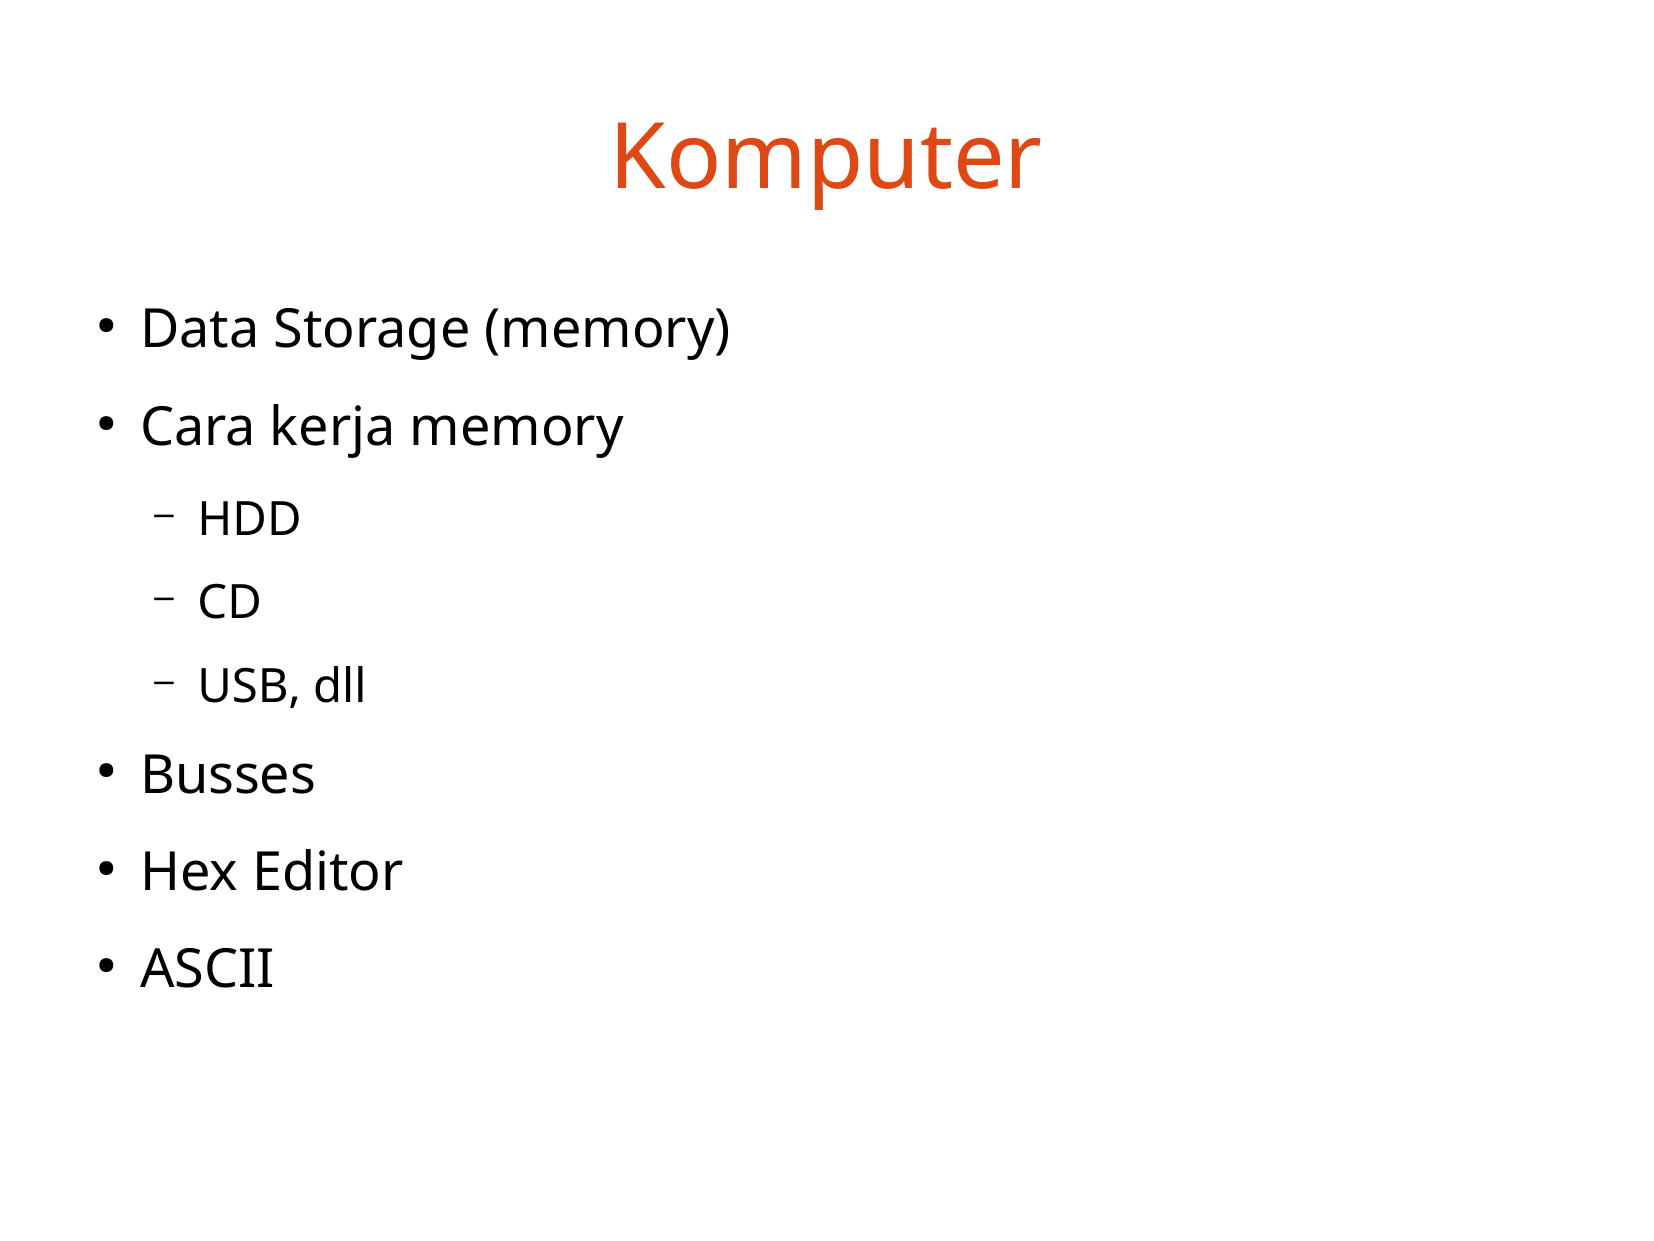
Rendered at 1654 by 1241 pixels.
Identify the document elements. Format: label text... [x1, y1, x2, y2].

list Data Storage (memory) Cara kerja memory HDD CD USB, dll Busses Hex Editor ASCII [82, 290, 1571, 1010]
title Komputer [82, 49, 1571, 257]
